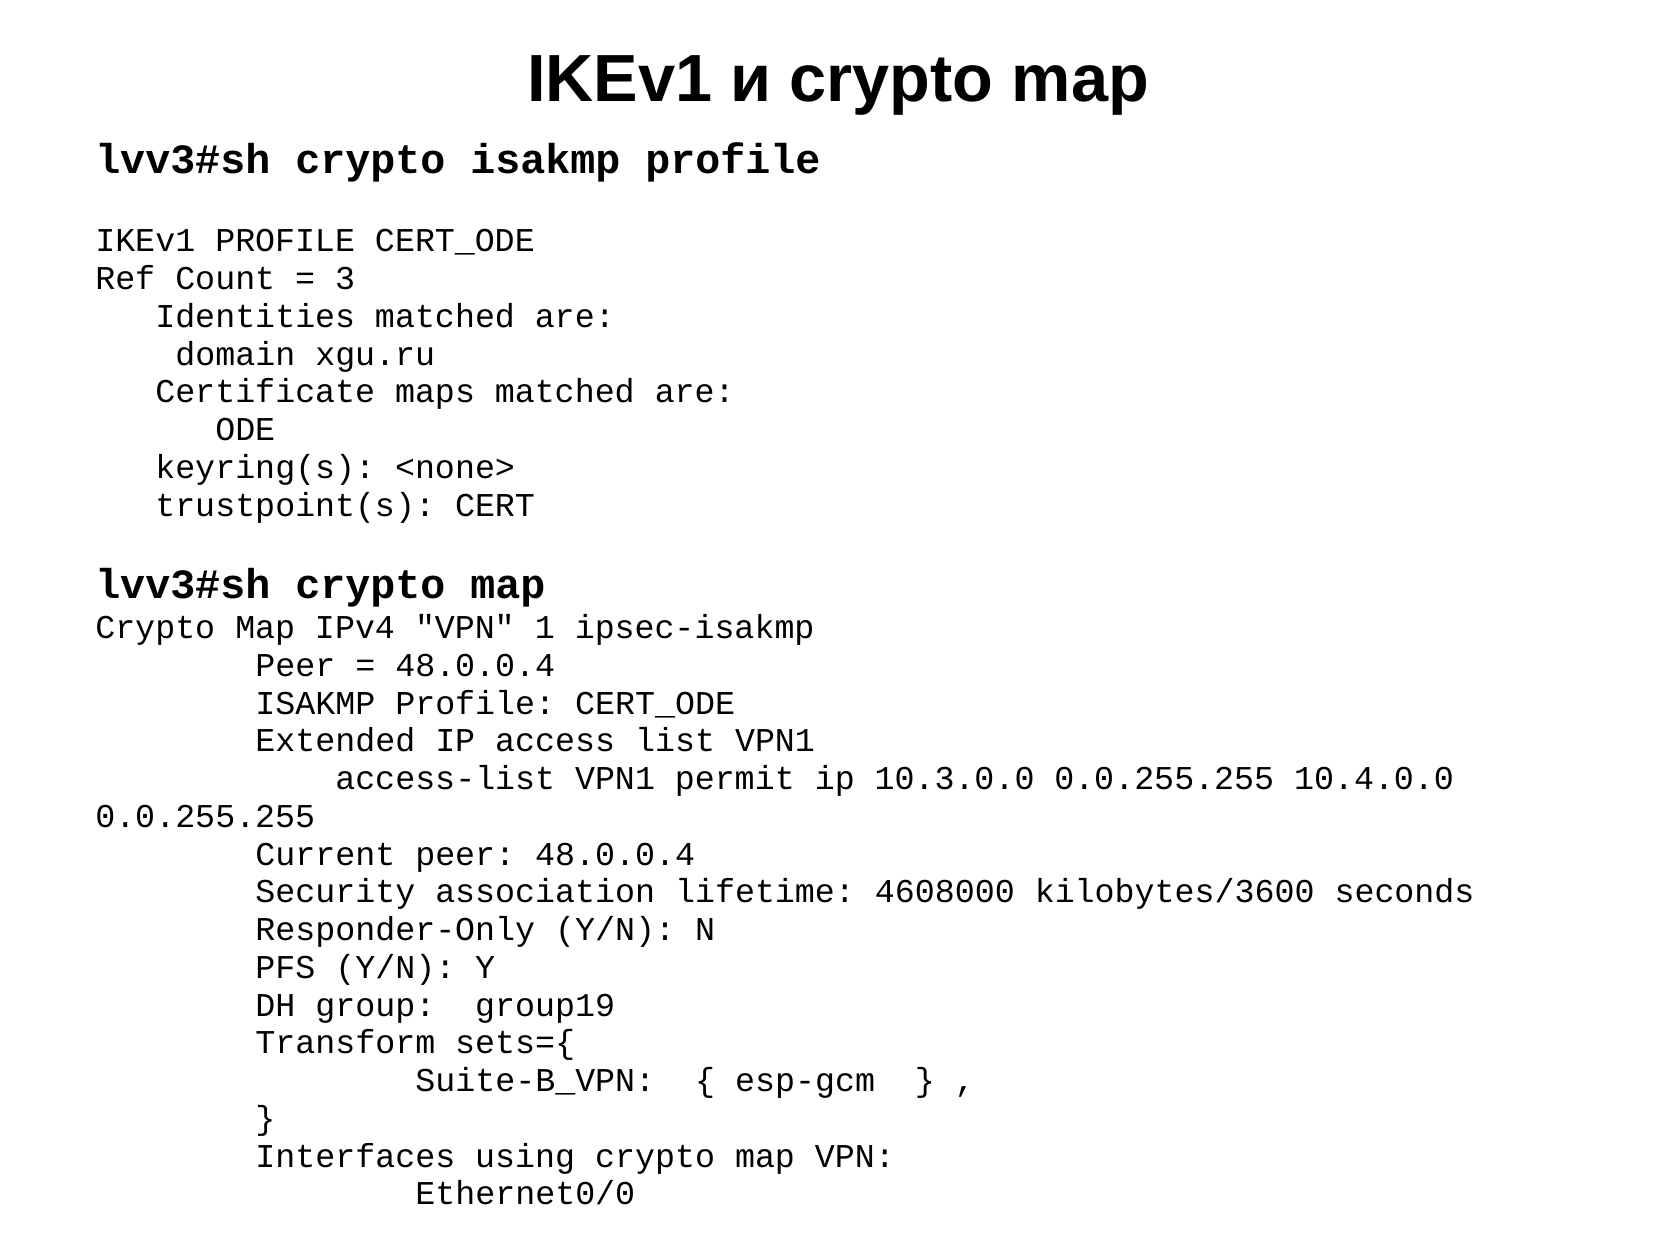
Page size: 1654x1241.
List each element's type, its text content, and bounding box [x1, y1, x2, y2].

list lvv3#sh crypto isakmp profile IKEv1 PROFILE CERT_ODE Ref Count = 3 Identities matched are: domain xgu.ru Certificate maps matched are: ODE keyring(s): <none> trustpoint(s): CERT lvv3#sh crypto map Crypto Map IPv4 "VPN" 1 ipsec-isakmp Peer = 48.0.0.4 ISAKMP Profile: CERT_ODE Extended IP access list VPN1 access-list VPN1 permit ip 10.3.0.0 0.0.255.255 10.4.0.0 0.0.255.255 Current peer: 48.0.0.4 Security association lifetime: 4608000 kilobytes/3600 seconds Responder-Only (Y/N): N PFS (Y/N): Y DH group: group19 Transform sets={ Suite-B_VPN: { esp-gcm } , } Interfaces using crypto map VPN: Ethernet0/0 [95, 139, 1538, 1215]
text_box IKEv1 и crypto map [64, 37, 1613, 122]
